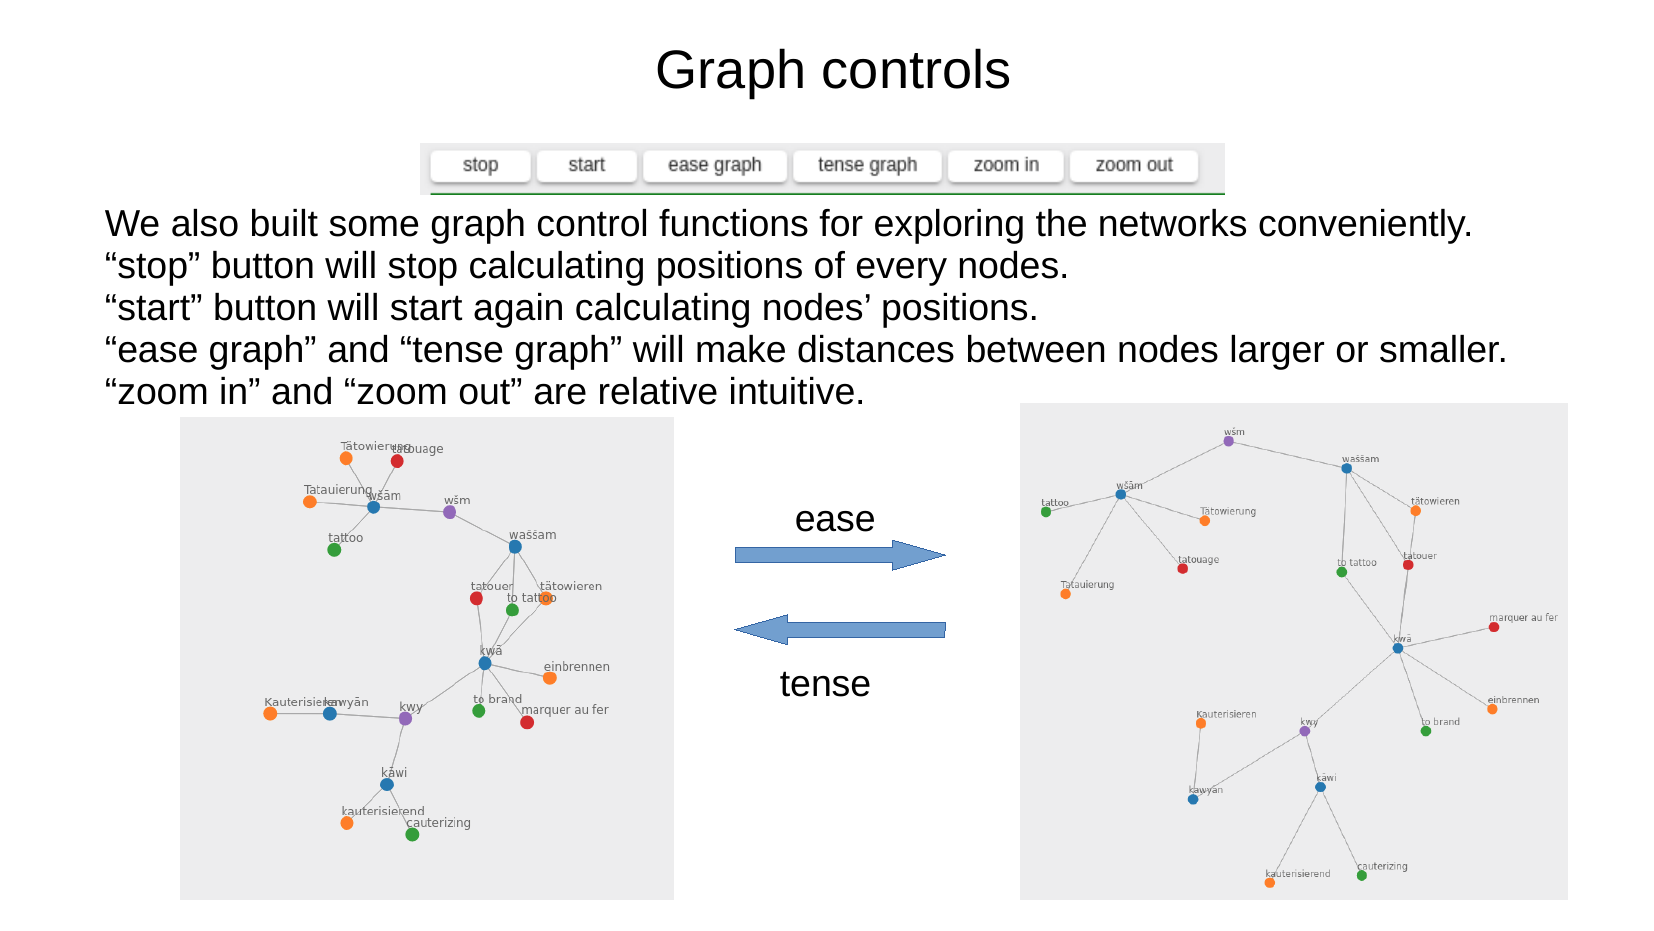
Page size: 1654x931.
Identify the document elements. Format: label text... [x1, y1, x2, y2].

text_box [735, 541, 946, 571]
picture [1020, 403, 1568, 901]
text_box ease [780, 489, 961, 541]
picture [420, 143, 1225, 195]
picture [180, 417, 674, 901]
text_box tense [765, 654, 946, 706]
text_box [734, 614, 946, 645]
title Graph controls [90, 30, 1579, 111]
text_box We also built some graph control functions for exploring the networks conveniently. “stop” button will stop calculating positions of every nodes. “start” button will start again calculating nodes’ positions. “ease graph” and “tense graph” will make distances between nodes larger or smaller. “zoom in” and “zoom out” are relative intuitive. [90, 195, 1546, 387]
